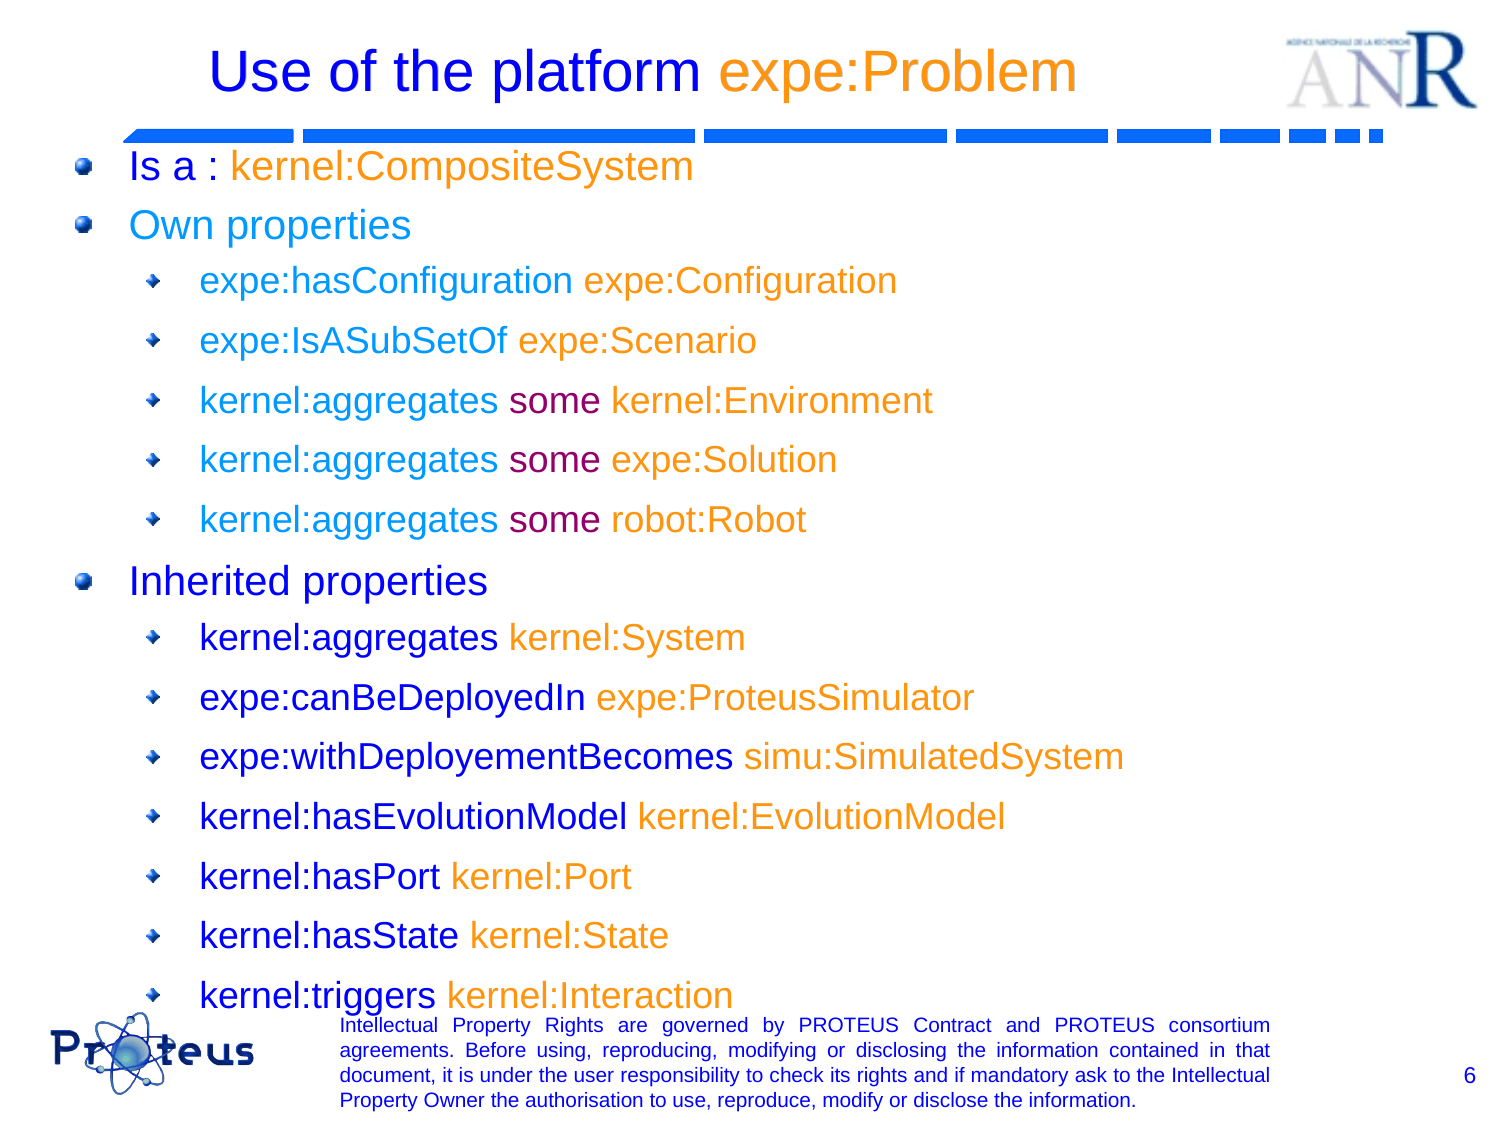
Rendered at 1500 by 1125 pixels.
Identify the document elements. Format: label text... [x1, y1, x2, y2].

picture [35, 1003, 272, 1101]
picture [1281, 27, 1484, 115]
list Is a : kernel:CompositeSystem Own properties expe:hasConfiguration expe:Configuration expe:IsASubSetOf expe:Scenario kernel:aggregates some kernel:Environment kernel:aggregates some expe:Solution kernel:aggregates some robot:Robot Inherited properties kernel:aggregates kernel:System expe:canBeDeployedIn expe:ProteusSimulator expe:withDeployementBecomes simu:SimulatedSystem kernel:hasEvolutionModel kernel:EvolutionModel kernel:hasPort kernel:Port kernel:hasState kernel:State kernel:triggers kernel:Interaction [57, 143, 1475, 1017]
title Use of the platform expe:Problem [23, 19, 1264, 123]
